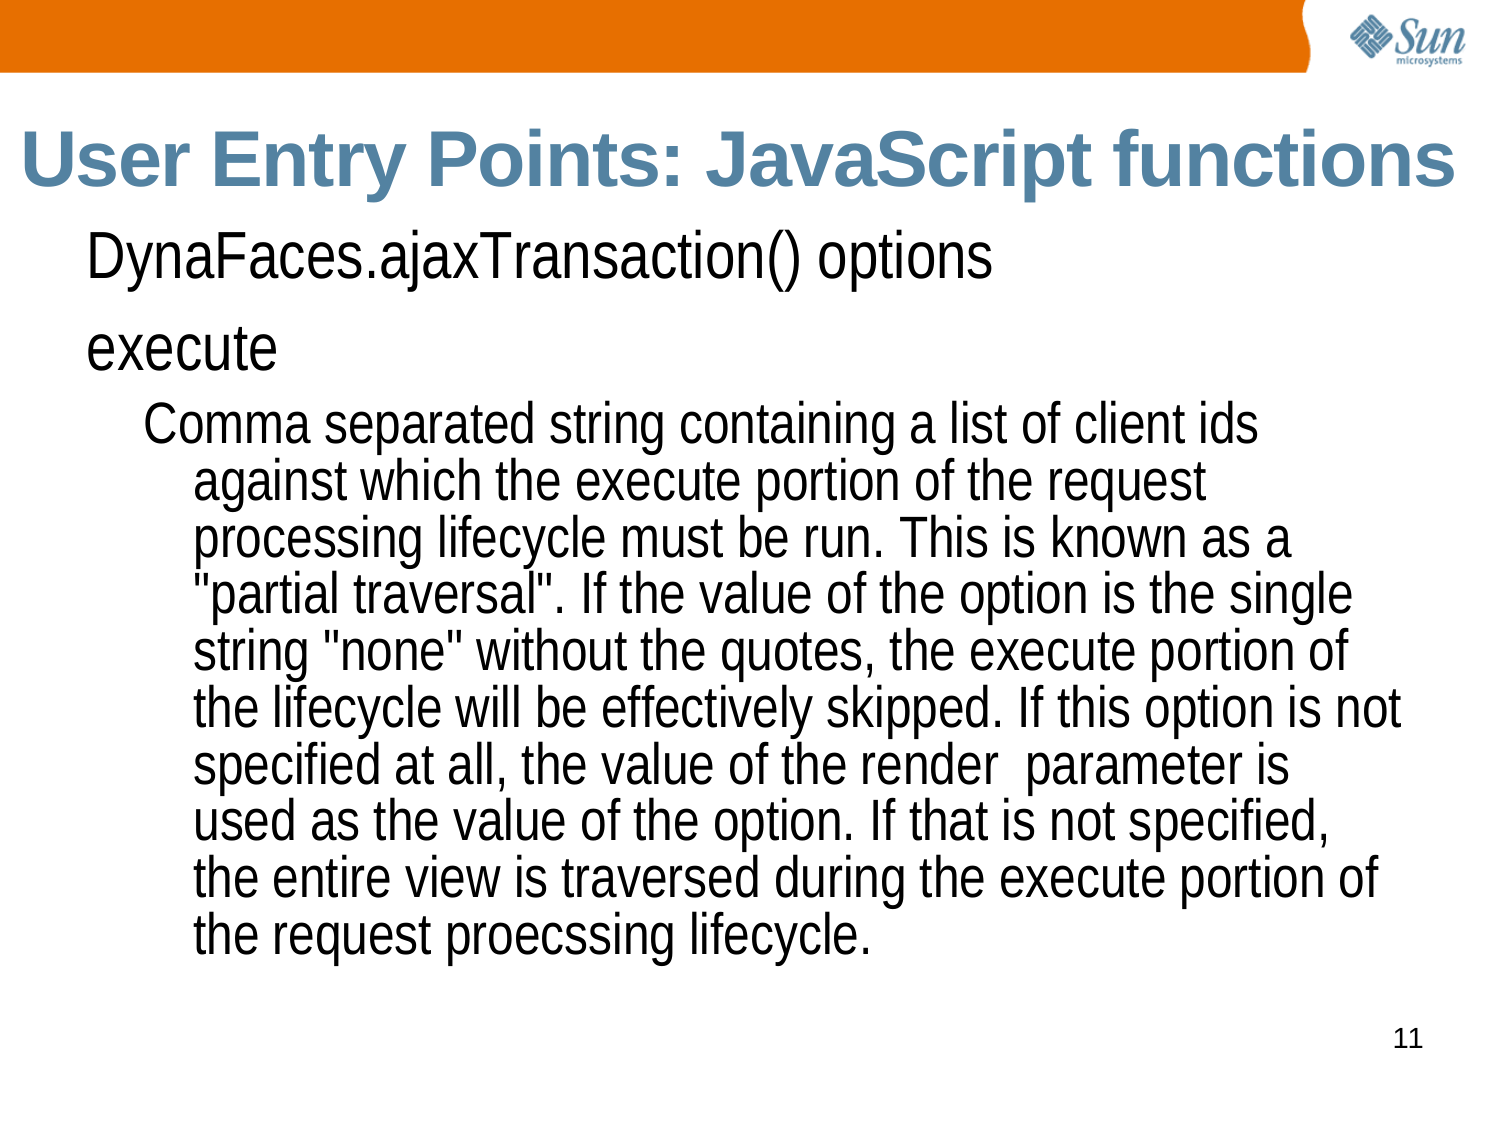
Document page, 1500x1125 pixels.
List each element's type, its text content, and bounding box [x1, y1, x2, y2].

picture [0, 0, 1500, 75]
list DynaFaces.ajaxTransaction() options execute Comma separated string containing a list of client ids against which the execute portion of the request processing lifecycle must be run. This is known as a "partial traversal". If the value of the option is the single string "none" without the quotes, the execute portion of the lifecycle will be effectively skipped. If this option is not specified at all, the value of the render parameter is used as the value of the option. If that is not specified, the entire view is traversed during the execute portion of the request proecssing lifecycle. [67, 226, 1405, 1037]
title User Entry Points: JavaScript functions [19, 122, 1488, 228]
